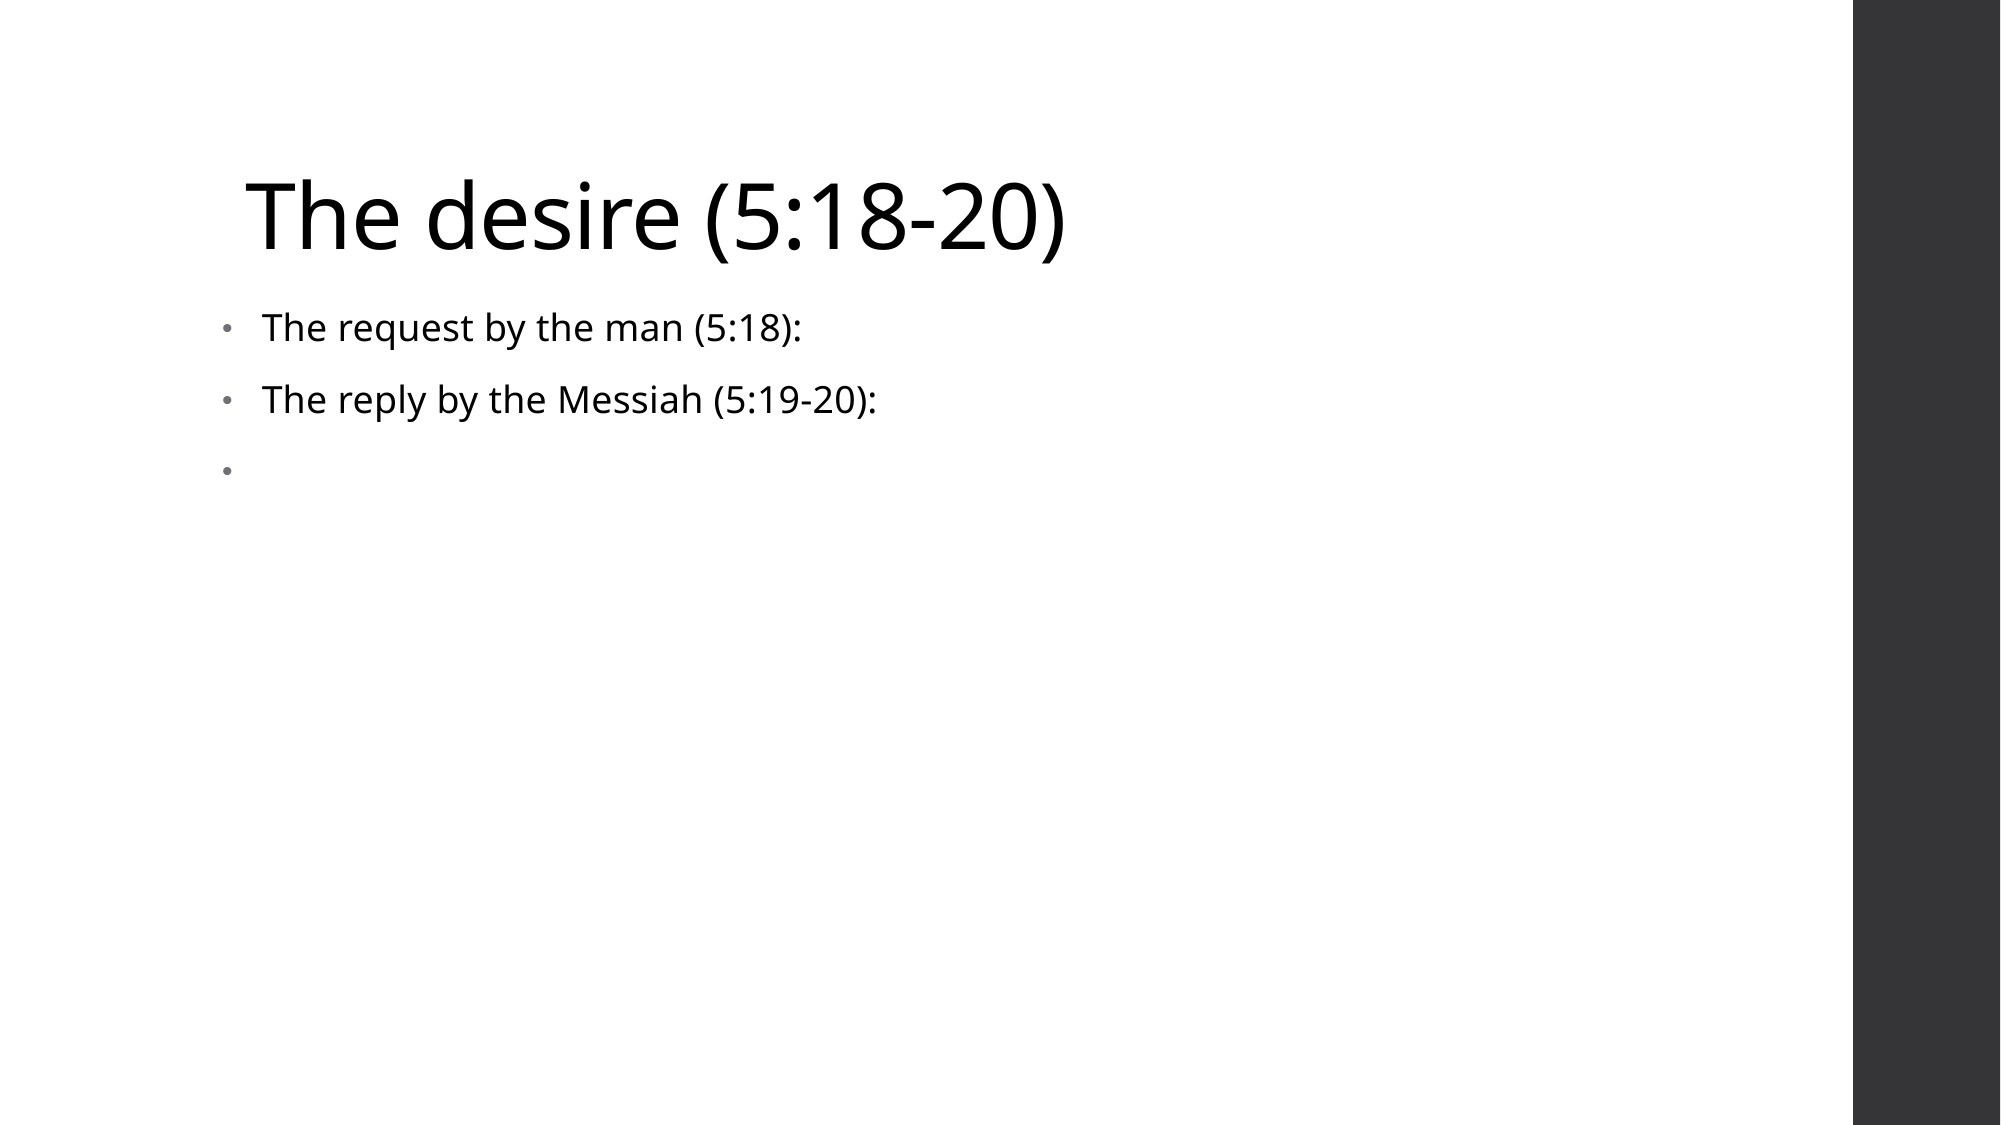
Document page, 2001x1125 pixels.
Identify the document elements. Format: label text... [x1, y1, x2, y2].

title The desire (5:18-20) [206, 60, 1797, 278]
list The request by the man (5:18): The reply by the Messiah (5:19-20): [206, 299, 1617, 1014]
